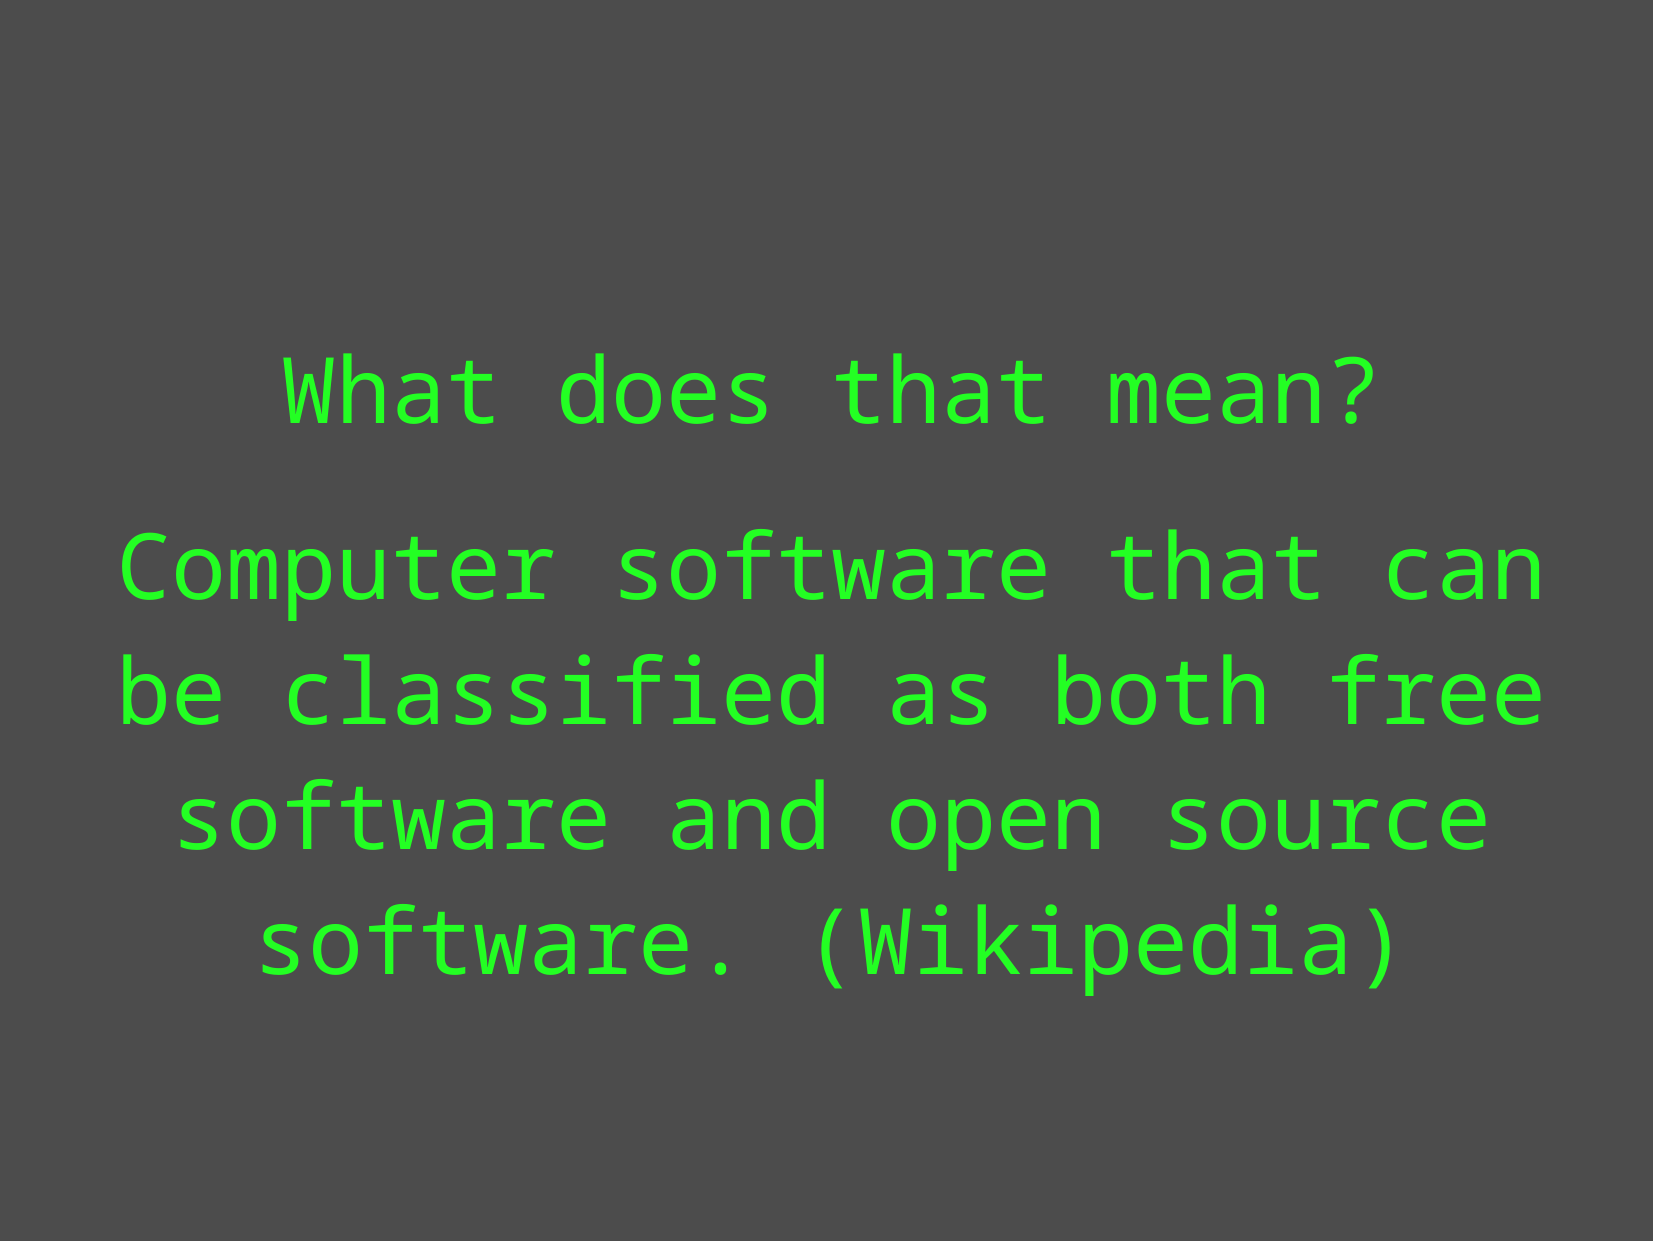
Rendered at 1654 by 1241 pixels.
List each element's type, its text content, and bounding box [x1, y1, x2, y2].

title What does that mean? [87, 285, 1576, 493]
title Computer software that can be classified as both free software and open source software. (Wikipedia) [87, 567, 1576, 936]
